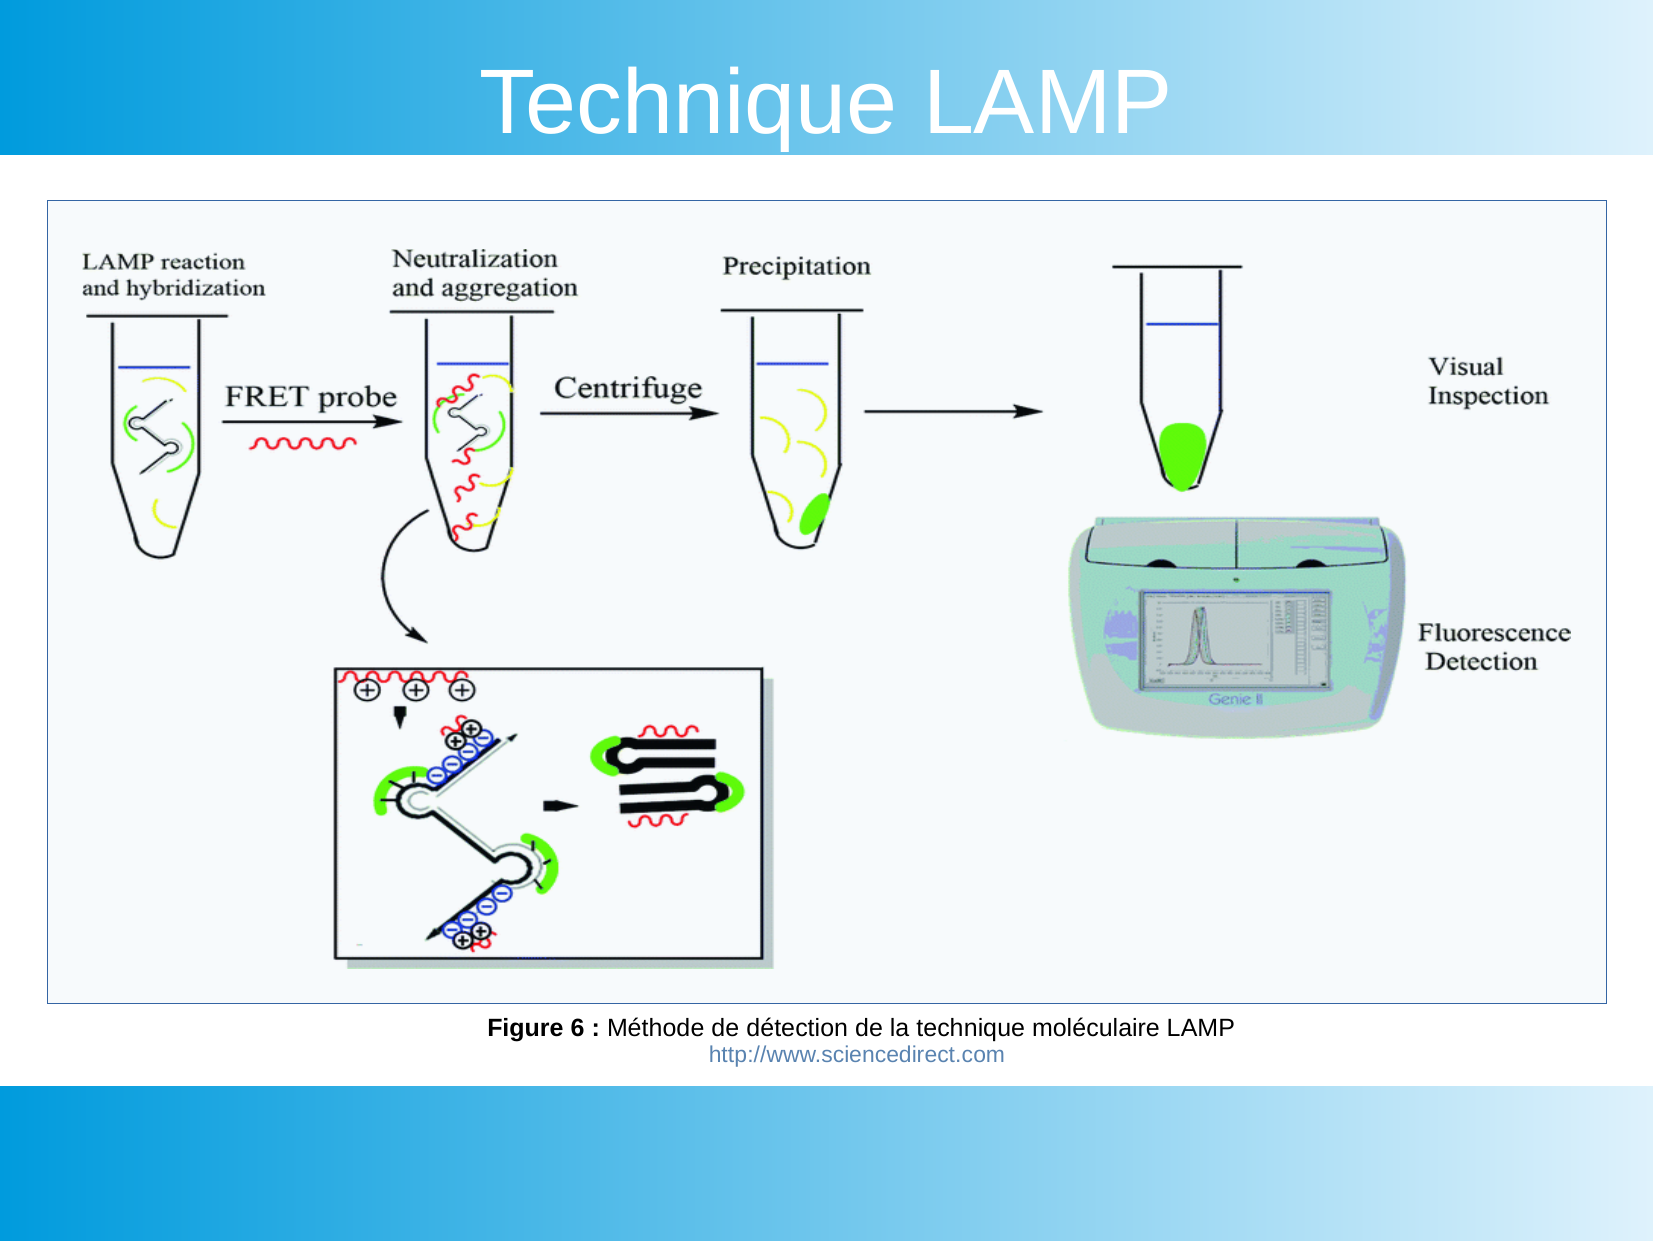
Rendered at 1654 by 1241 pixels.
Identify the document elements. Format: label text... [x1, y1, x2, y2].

text_box [47, 200, 1607, 1004]
title Technique LAMP [82, 49, 1571, 155]
text_box Figure 6 : Méthode de détection de la technique moléculaire LAMP http://www.sciencedirect.com [472, 1006, 1300, 1075]
